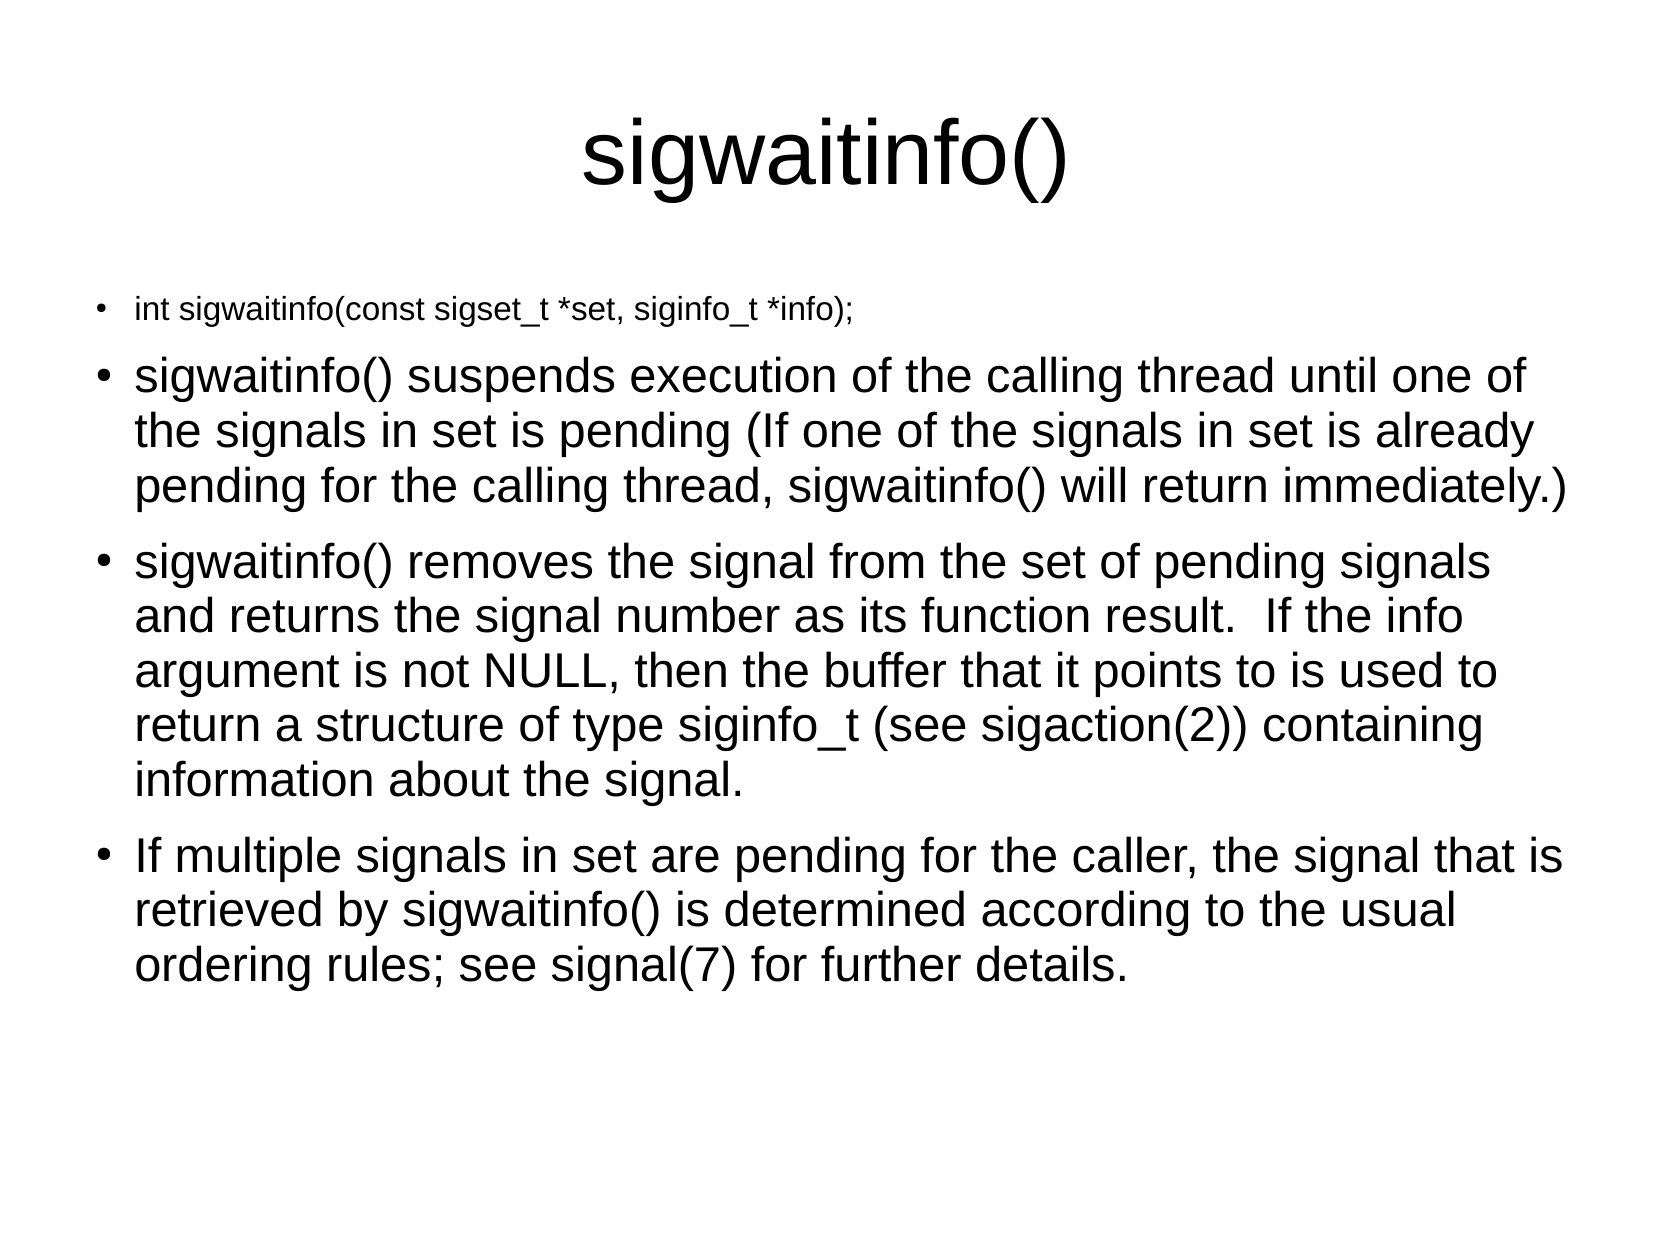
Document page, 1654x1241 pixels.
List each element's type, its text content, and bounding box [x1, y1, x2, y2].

title sigwaitinfo() [82, 49, 1571, 257]
list int sigwaitinfo(const sigset_t *set, siginfo_t *info); sigwaitinfo() suspends execution of the calling thread until one of the signals in set is pending (If one of the signals in set is already pending for the calling thread, sigwaitinfo() will return immediately.) sigwaitinfo() removes the signal from the set of pending signals and returns the signal number as its function result. If the info argument is not NULL, then the buffer that it points to is used to return a structure of type siginfo_t (see sigaction(2)) containing information about the signal. If multiple signals in set are pending for the caller, the signal that is retrieved by sigwaitinfo() is determined according to the usual ordering rules; see signal(7) for further details. [82, 290, 1571, 1010]
